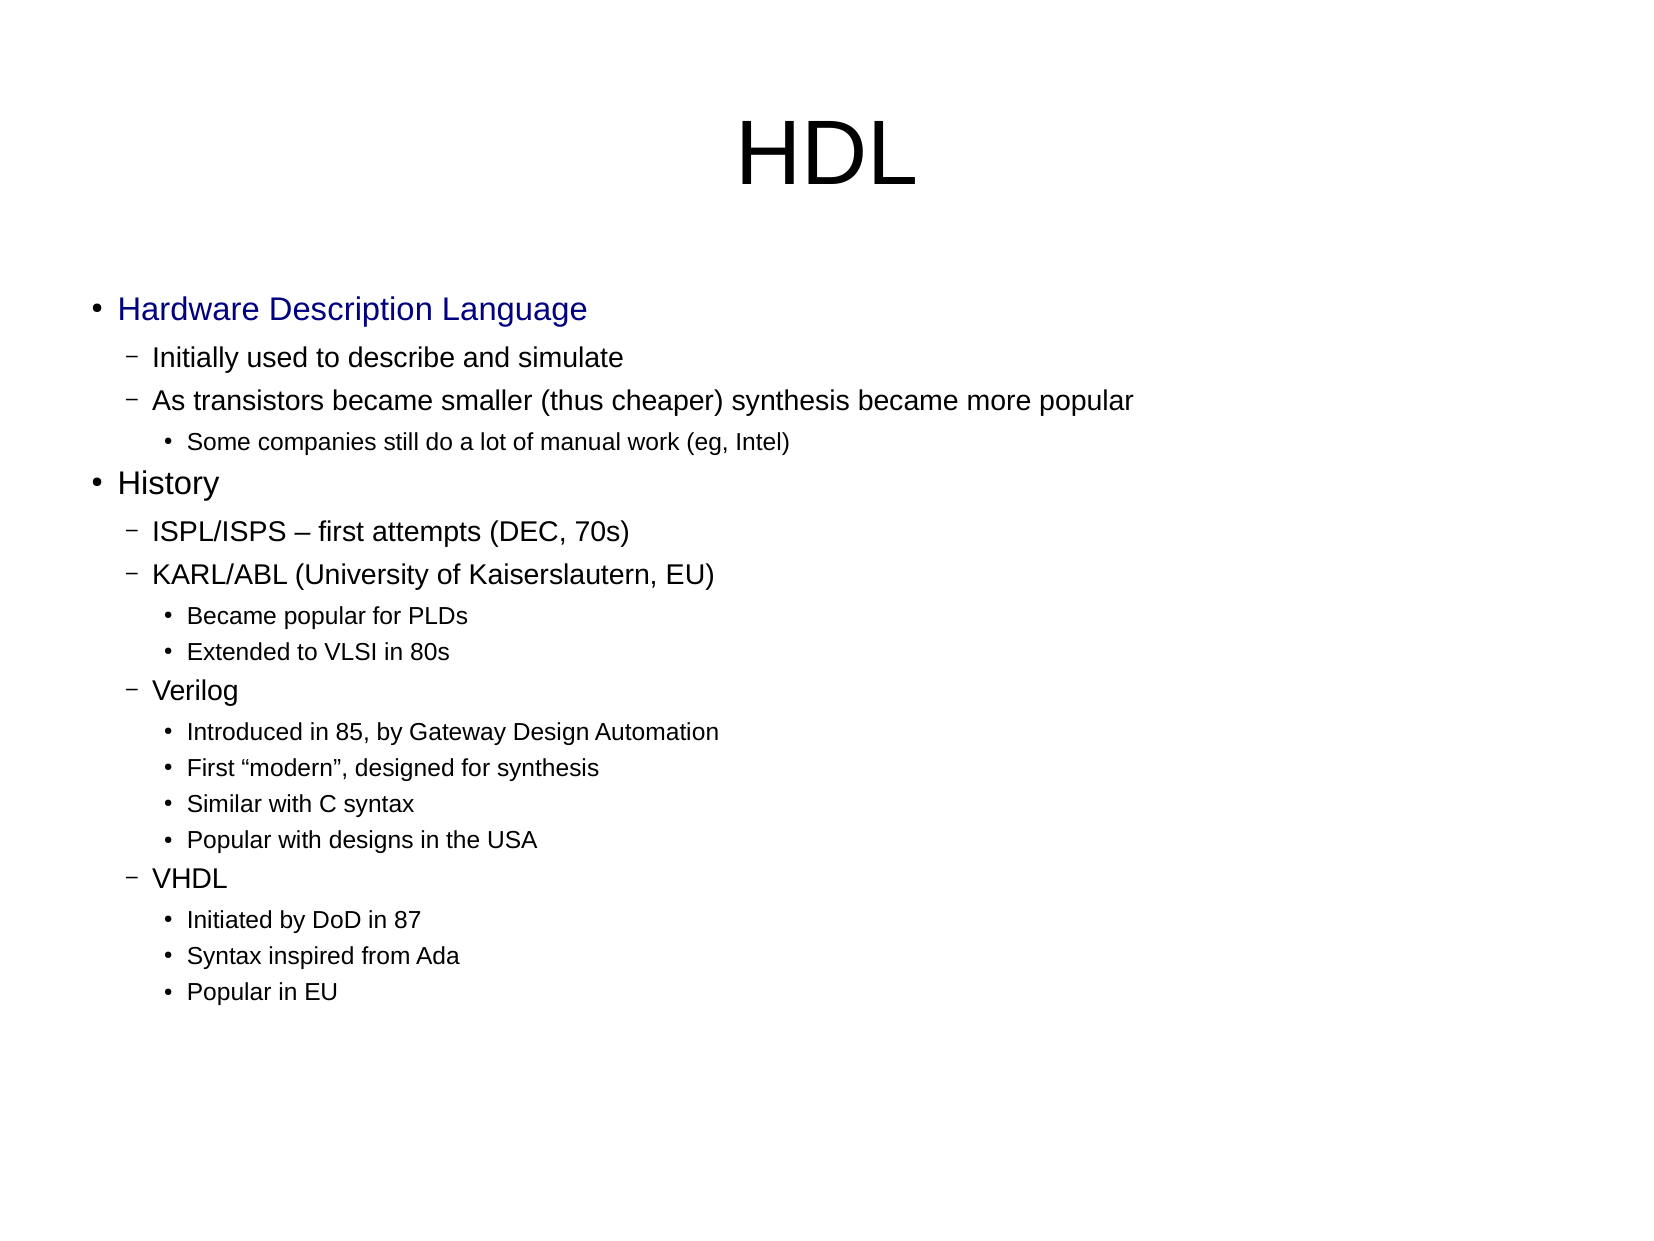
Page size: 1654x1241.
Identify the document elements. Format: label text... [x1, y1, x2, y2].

title HDL [82, 49, 1571, 257]
list Hardware Description Language Initially used to describe and simulate As transistors became smaller (thus cheaper) synthesis became more popular Some companies still do a lot of manual work (eg, Intel) History ISPL/ISPS – first attempts (DEC, 70s) KARL/ABL (University of Kaiserslautern, EU) Became popular for PLDs Extended to VLSI in 80s Verilog Introduced in 85, by Gateway Design Automation First “modern”, designed for synthesis Similar with C syntax Popular with designs in the USA VHDL Initiated by DoD in 87 Syntax inspired from Ada Popular in EU [82, 290, 1571, 1010]
